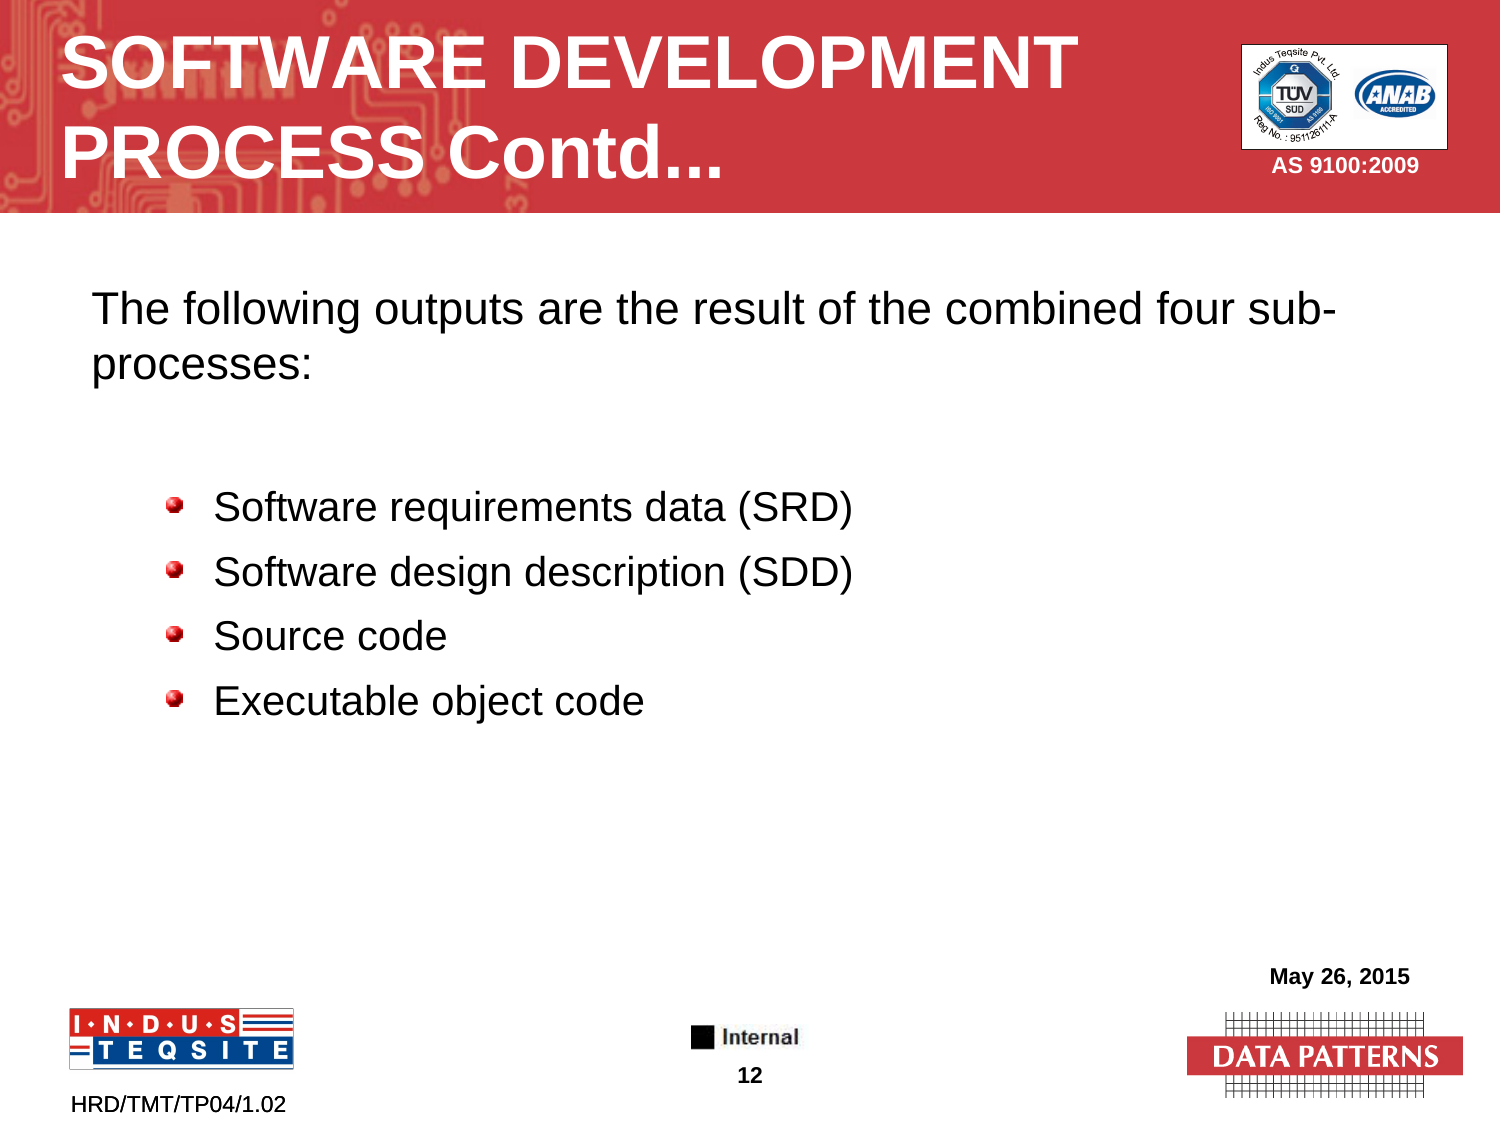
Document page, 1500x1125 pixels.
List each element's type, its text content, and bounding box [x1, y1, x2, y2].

picture [691, 1024, 809, 1051]
picture [1187, 1012, 1463, 1098]
text_box SOFTWARE DEVELOPMENT PROCESS Contd... [45, 6, 1236, 201]
picture [69, 1008, 295, 1074]
text_box The following outputs are the result of the combined four sub-processes: Software requirements data (SRD) Software design description (SDD) Source code Executable object code [76, 271, 1451, 732]
picture [0, 0, 1500, 213]
